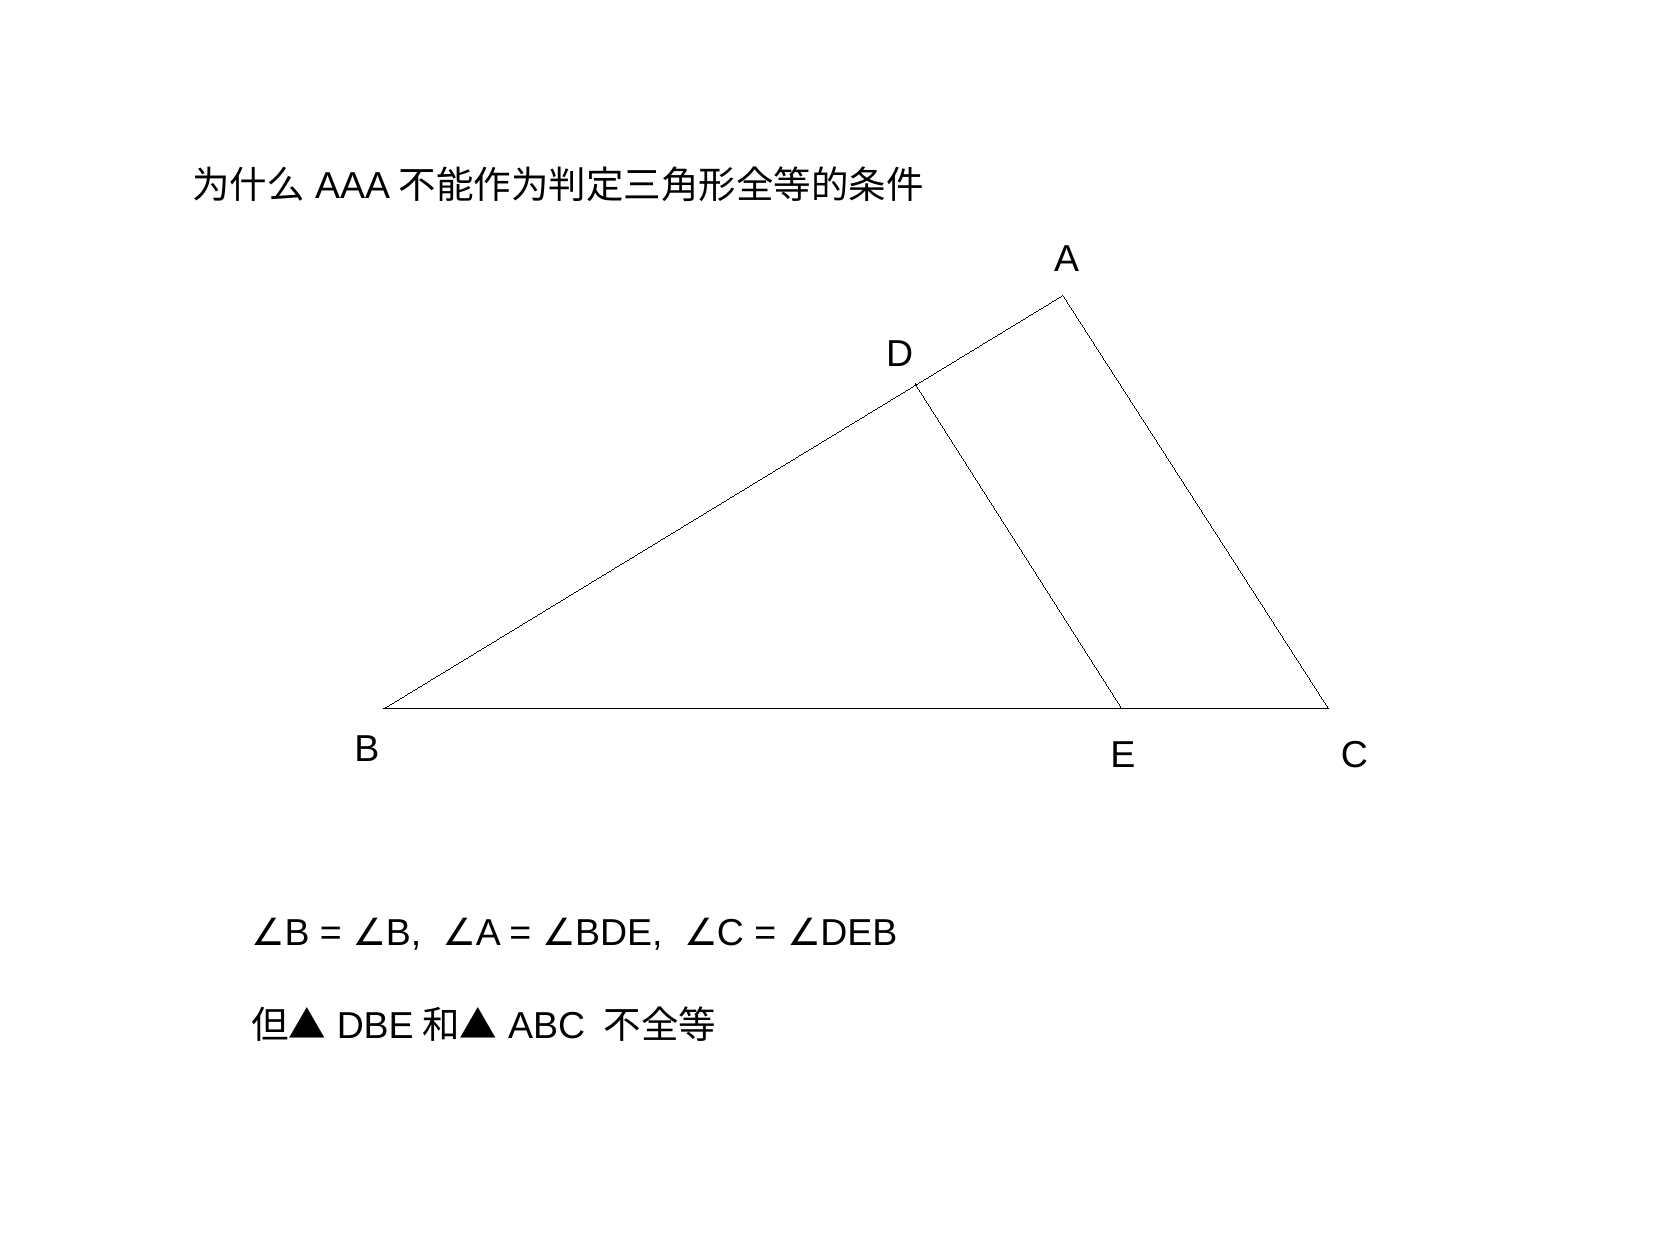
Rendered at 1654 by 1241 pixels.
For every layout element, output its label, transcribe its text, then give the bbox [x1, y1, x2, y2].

text_box C [1326, 726, 1383, 784]
text_box E [1095, 726, 1151, 784]
text_box A [1039, 230, 1094, 288]
text_box D [871, 324, 928, 382]
text_box ∠B = ∠B, ∠A = ∠BDE, ∠C = ∠DEB 但▲DBE和▲ABC 不全等 [236, 903, 877, 1045]
text_box 为什么AAA不能作为判定三角形全等的条件 [177, 147, 928, 205]
text_box B [339, 720, 395, 778]
